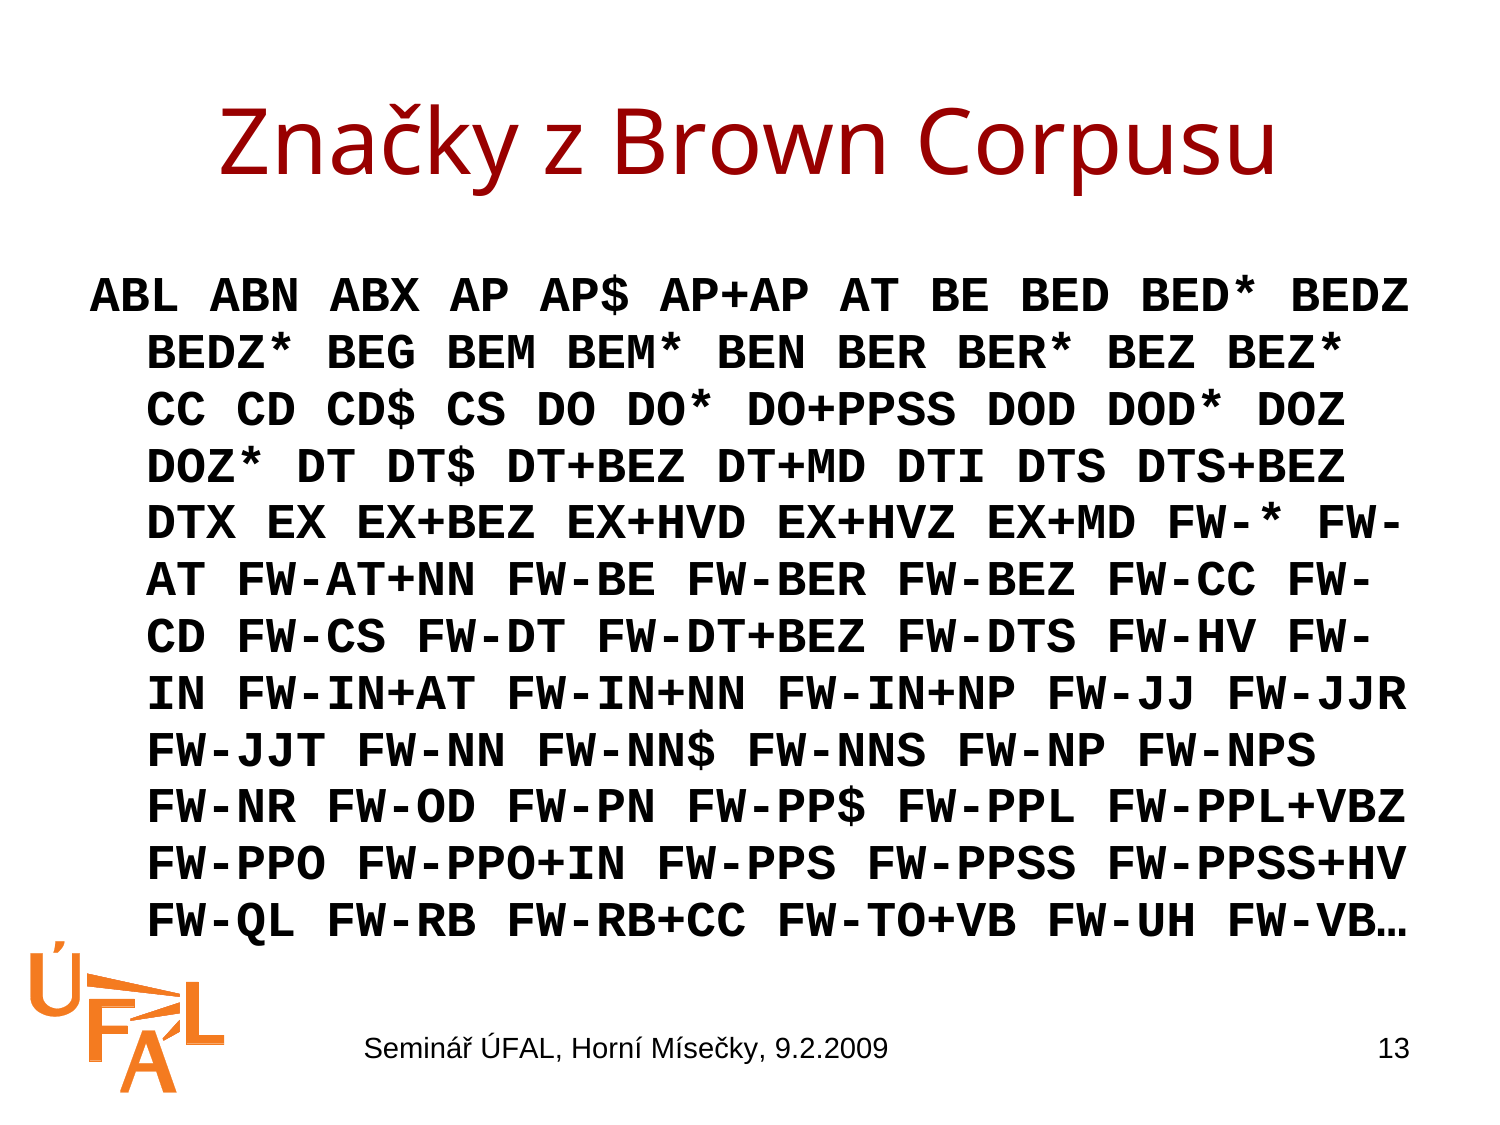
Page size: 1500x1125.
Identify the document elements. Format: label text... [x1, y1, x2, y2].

list ABL ABN ABX AP AP$ AP+AP AT BE BED BED* BEDZ BEDZ* BEG BEM BEM* BEN BER BER* BEZ BEZ* CC CD CD$ CS DO DO* DO+PPSS DOD DOD* DOZ DOZ* DT DT$ DT+BEZ DT+MD DTI DTS DTS+BEZ DTX EX EX+BEZ EX+HVD EX+HVZ EX+MD FW-* FW-AT FW-AT+NN FW-BE FW-BER FW-BEZ FW-CC FW-CD FW-CS FW-DT FW-DT+BEZ FW-DTS FW-HV FW-IN FW-IN+AT FW-IN+NN FW-IN+NP FW-JJ FW-JJR FW-JJT FW-NN FW-NN$ FW-NNS FW-NP FW-NPS FW-NR FW-OD FW-PN FW-PP$ FW-PPL FW-PPL+VBZ FW-PPO FW-PPO+IN FW-PPS FW-PPSS FW-PPSS+HV FW-QL FW-RB FW-RB+CC FW-TO+VB FW-UH FW-VB… [75, 262, 1426, 1006]
title Značky z Brown Corpusu [75, 45, 1426, 233]
